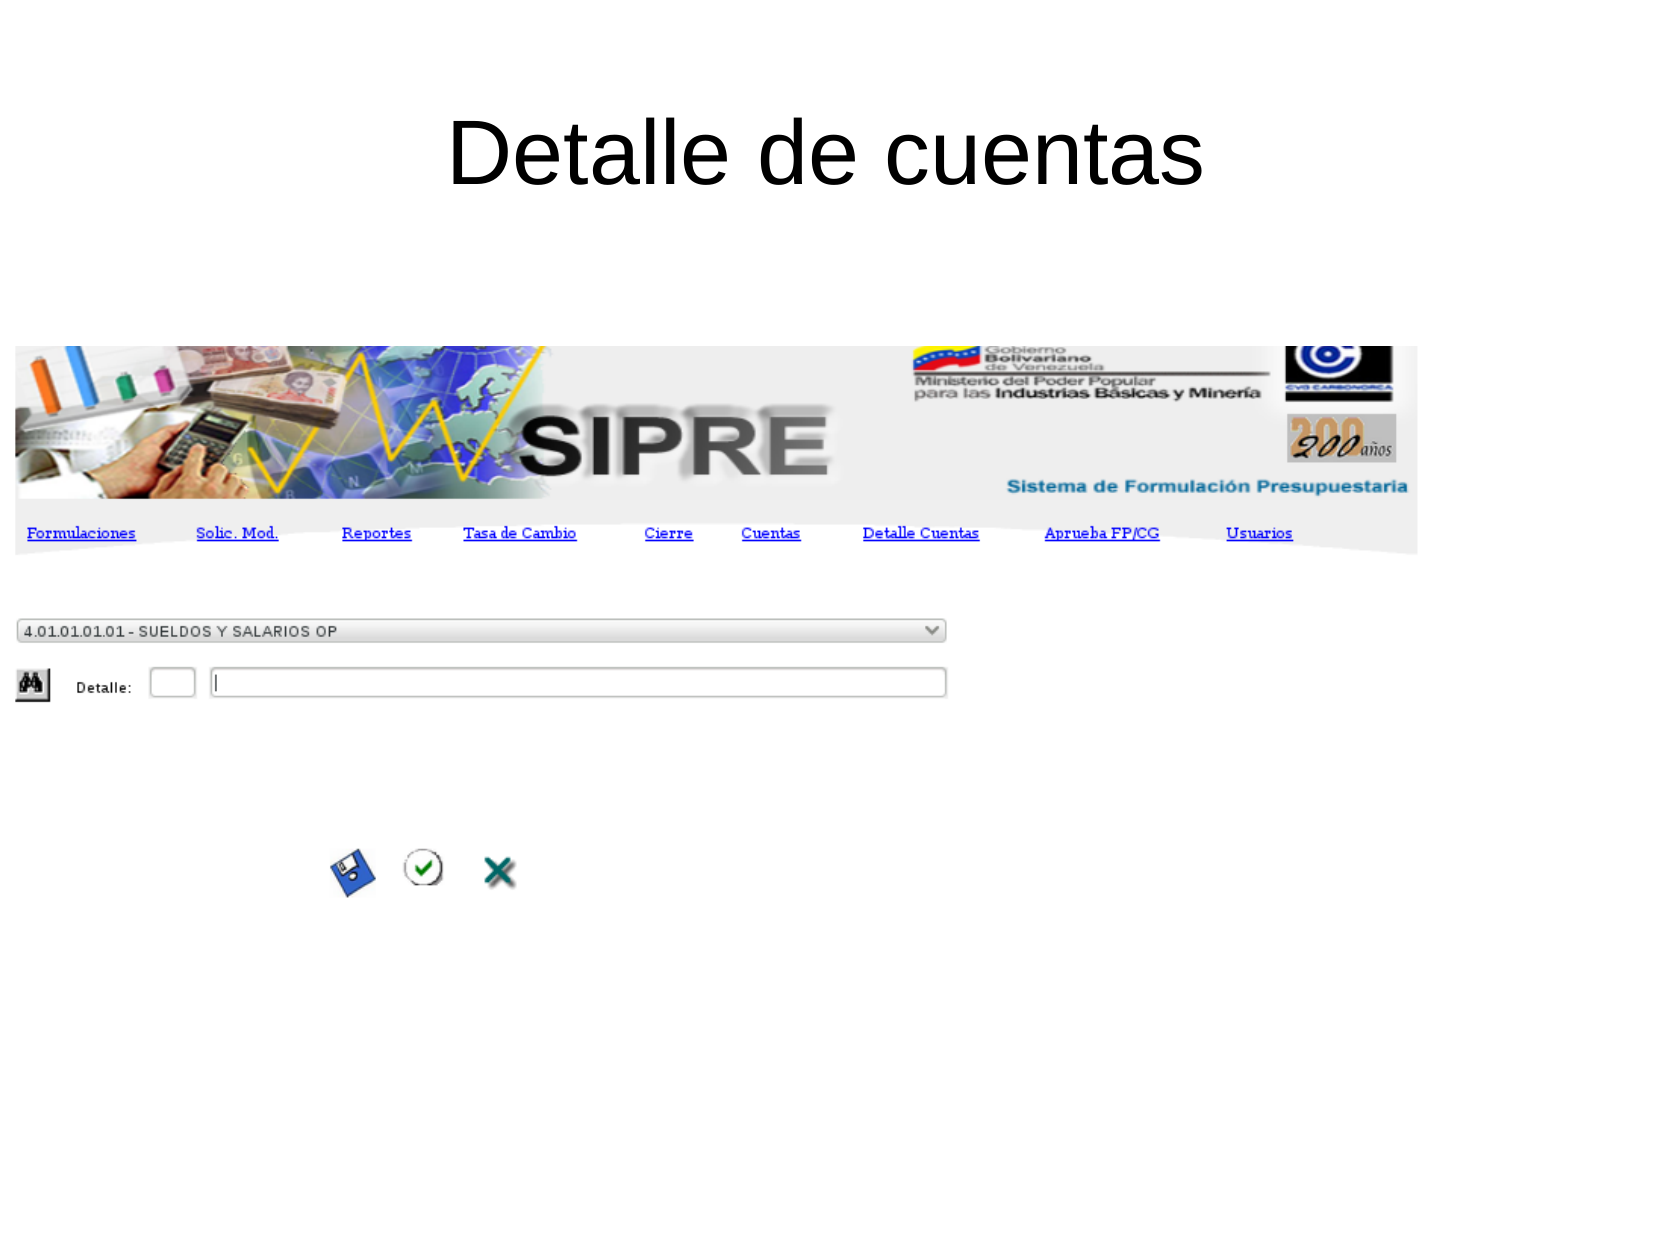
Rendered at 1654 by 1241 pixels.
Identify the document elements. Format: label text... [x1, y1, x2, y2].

title Detalle de cuentas [82, 49, 1571, 257]
picture [11, 346, 1654, 981]
